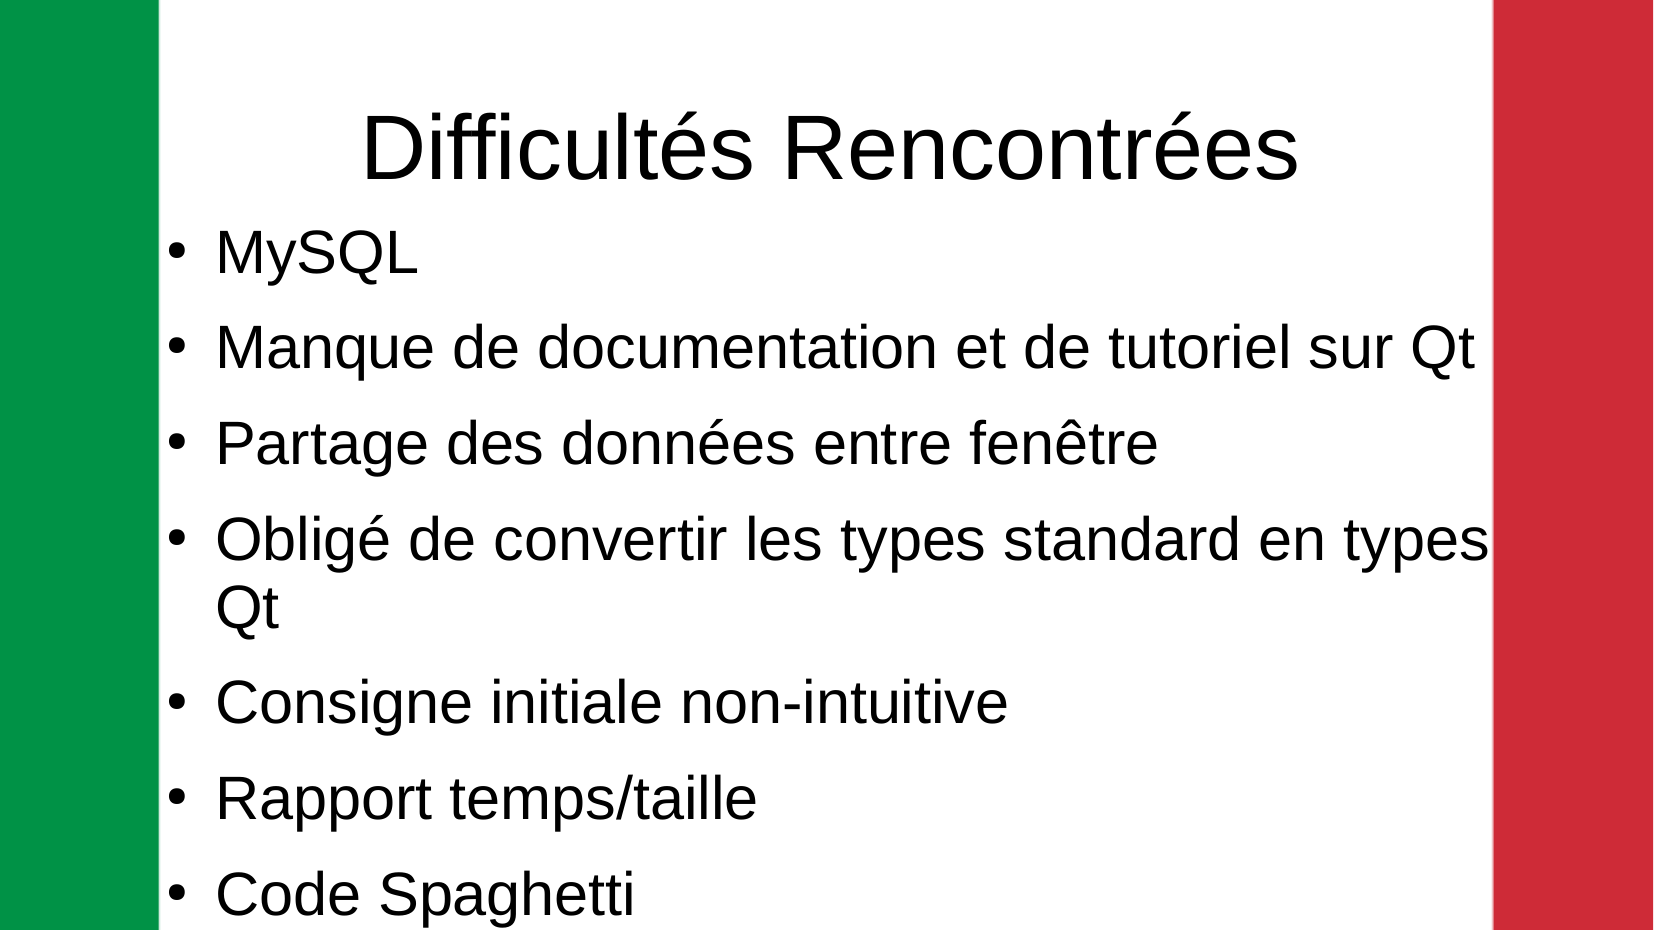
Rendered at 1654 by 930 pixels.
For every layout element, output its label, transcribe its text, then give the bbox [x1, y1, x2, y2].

picture [0, 0, 1654, 930]
list MySQL Manque de documentation et de tutoriel sur Qt Partage des données entre fenêtre Obligé de convertir les types standard en types Qt Consigne initiale non-intuitive Rapport temps/taille Code Spaghetti [150, 217, 1501, 930]
title Difficultés Rencontrées [87, 69, 1576, 226]
